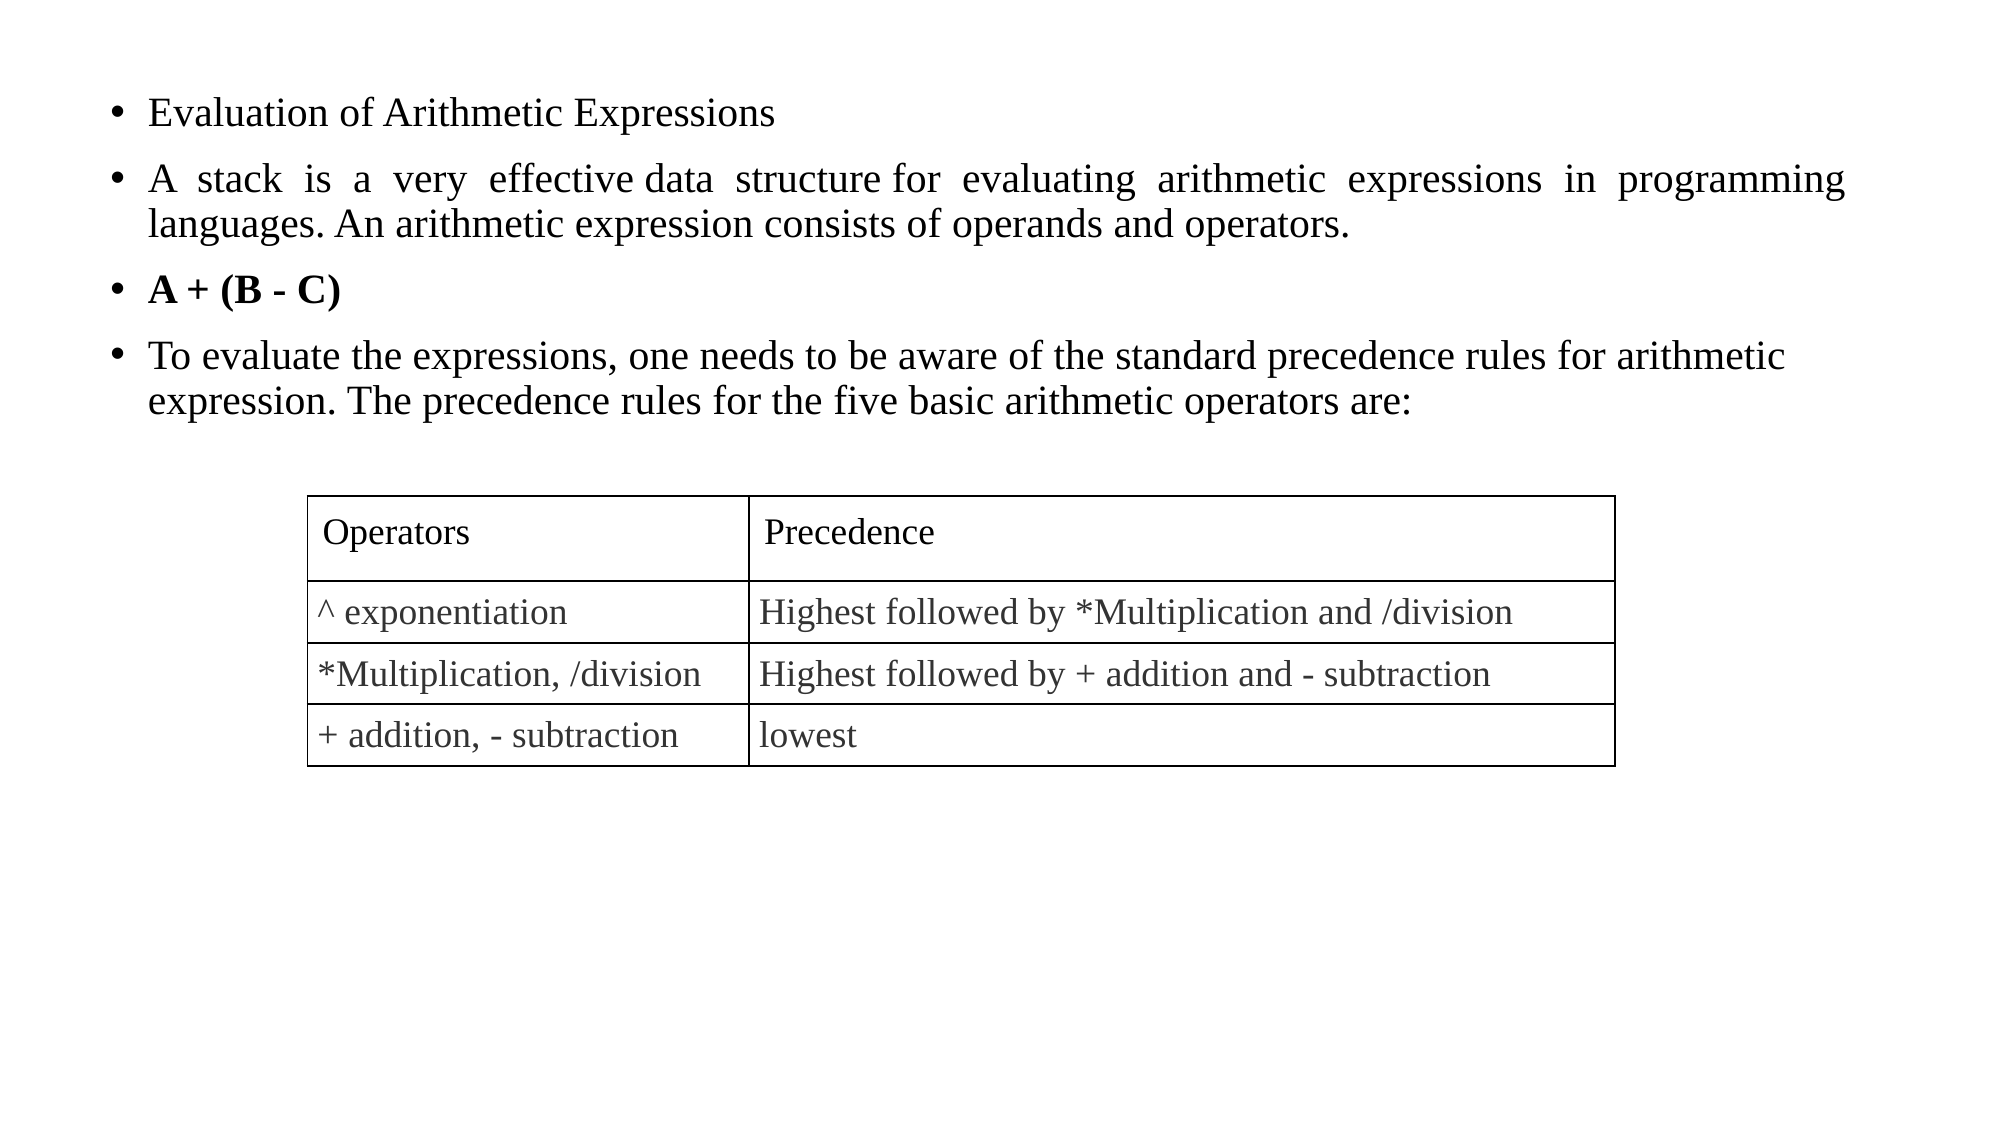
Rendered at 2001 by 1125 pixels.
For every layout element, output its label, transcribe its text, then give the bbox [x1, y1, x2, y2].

table_cell ^ exponentiation [308, 582, 748, 642]
table_header Operators [308, 497, 748, 580]
table_cell *Multiplication, /division [308, 644, 748, 703]
table_header Precedence [750, 497, 1614, 580]
list Evaluation of Arithmetic Expressions A stack is a very effective data structure for evaluating arithmetic expressions in programming languages. An arithmetic expression consists of operands and operators. A + (B - C) To evaluate the expressions, one needs to be aware of the standard precedence rules for arithmetic expression. The precedence rules for the five basic arithmetic operators are: [95, 83, 1863, 1014]
table_cell Highest followed by *Multiplication and /division [750, 582, 1614, 642]
table_cell lowest [750, 705, 1614, 765]
table_cell Highest followed by + addition and - subtraction [750, 644, 1614, 703]
table_cell + addition, - subtraction [308, 705, 748, 765]
